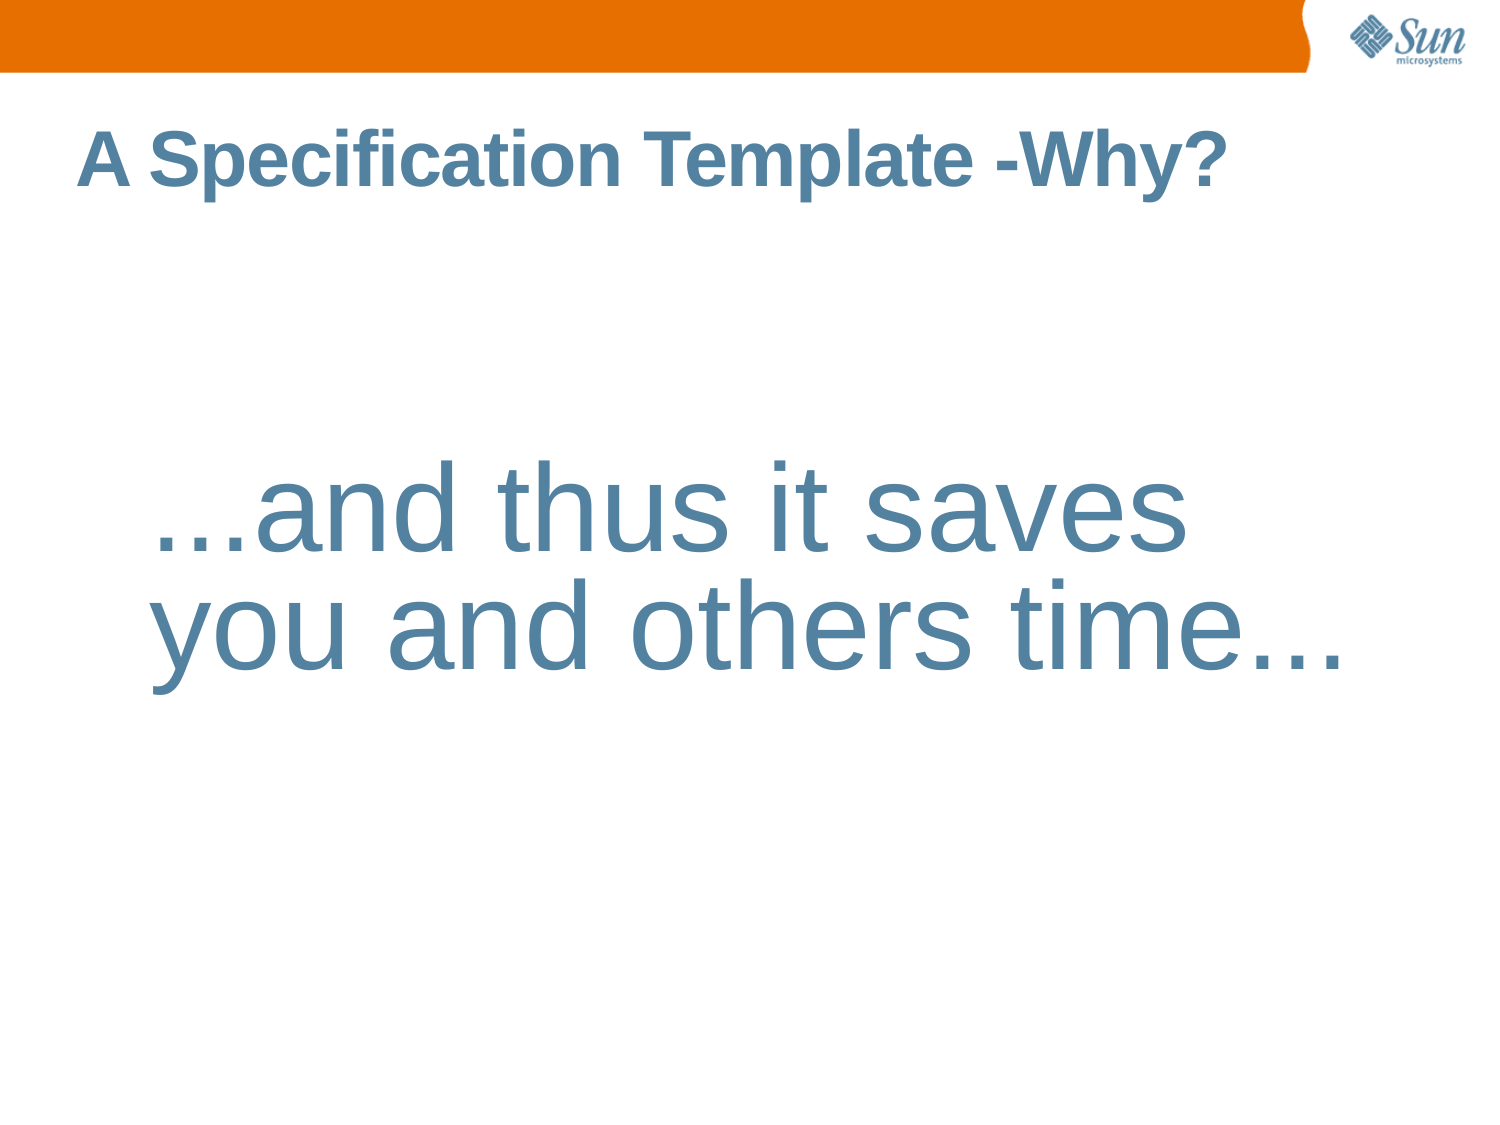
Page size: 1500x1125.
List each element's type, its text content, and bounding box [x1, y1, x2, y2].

picture [0, 0, 1500, 75]
title A Specification Template -Why? [75, 122, 1438, 228]
text_box ...and thus it saves you and others time... [81, 300, 1369, 849]
